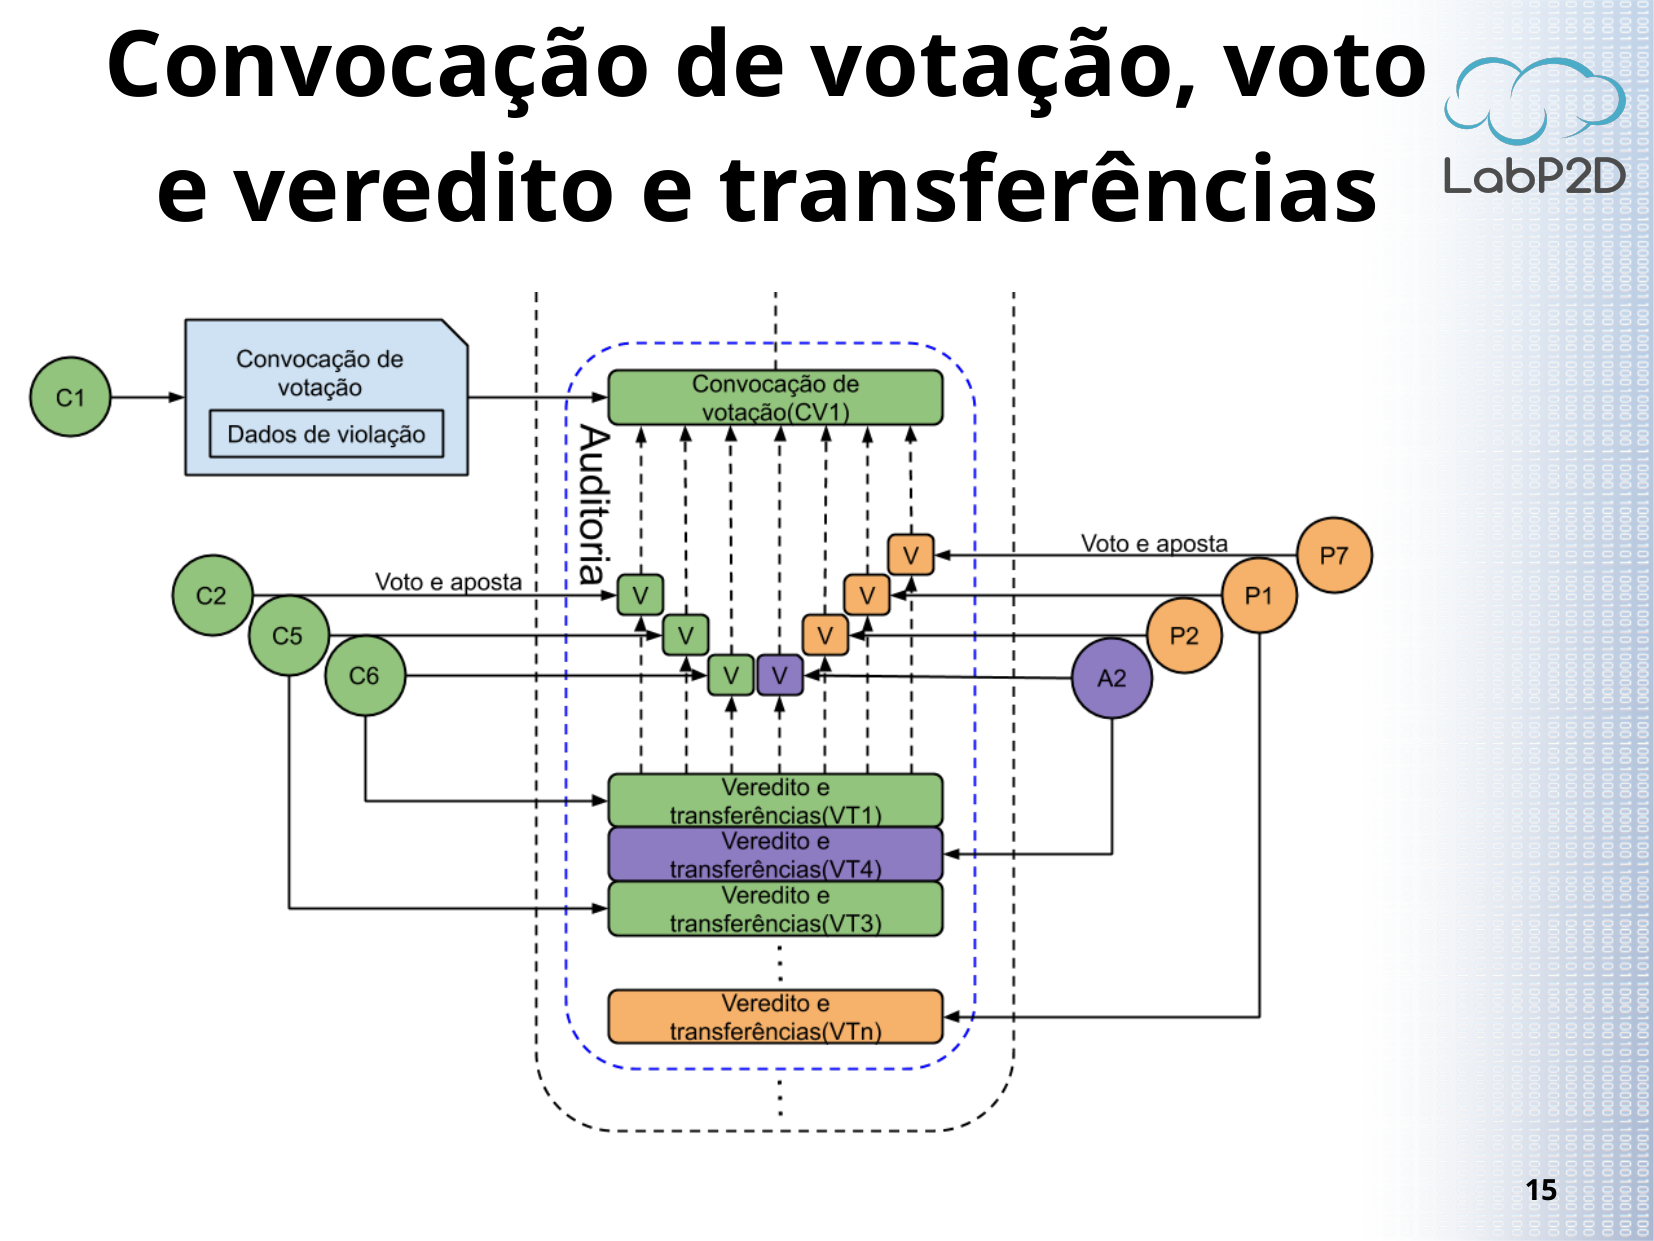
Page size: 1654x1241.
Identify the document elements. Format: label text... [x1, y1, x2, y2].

title Convocação de votação, voto e veredito e transferências [82, 16, 1453, 231]
picture [17, 1, 1654, 1240]
